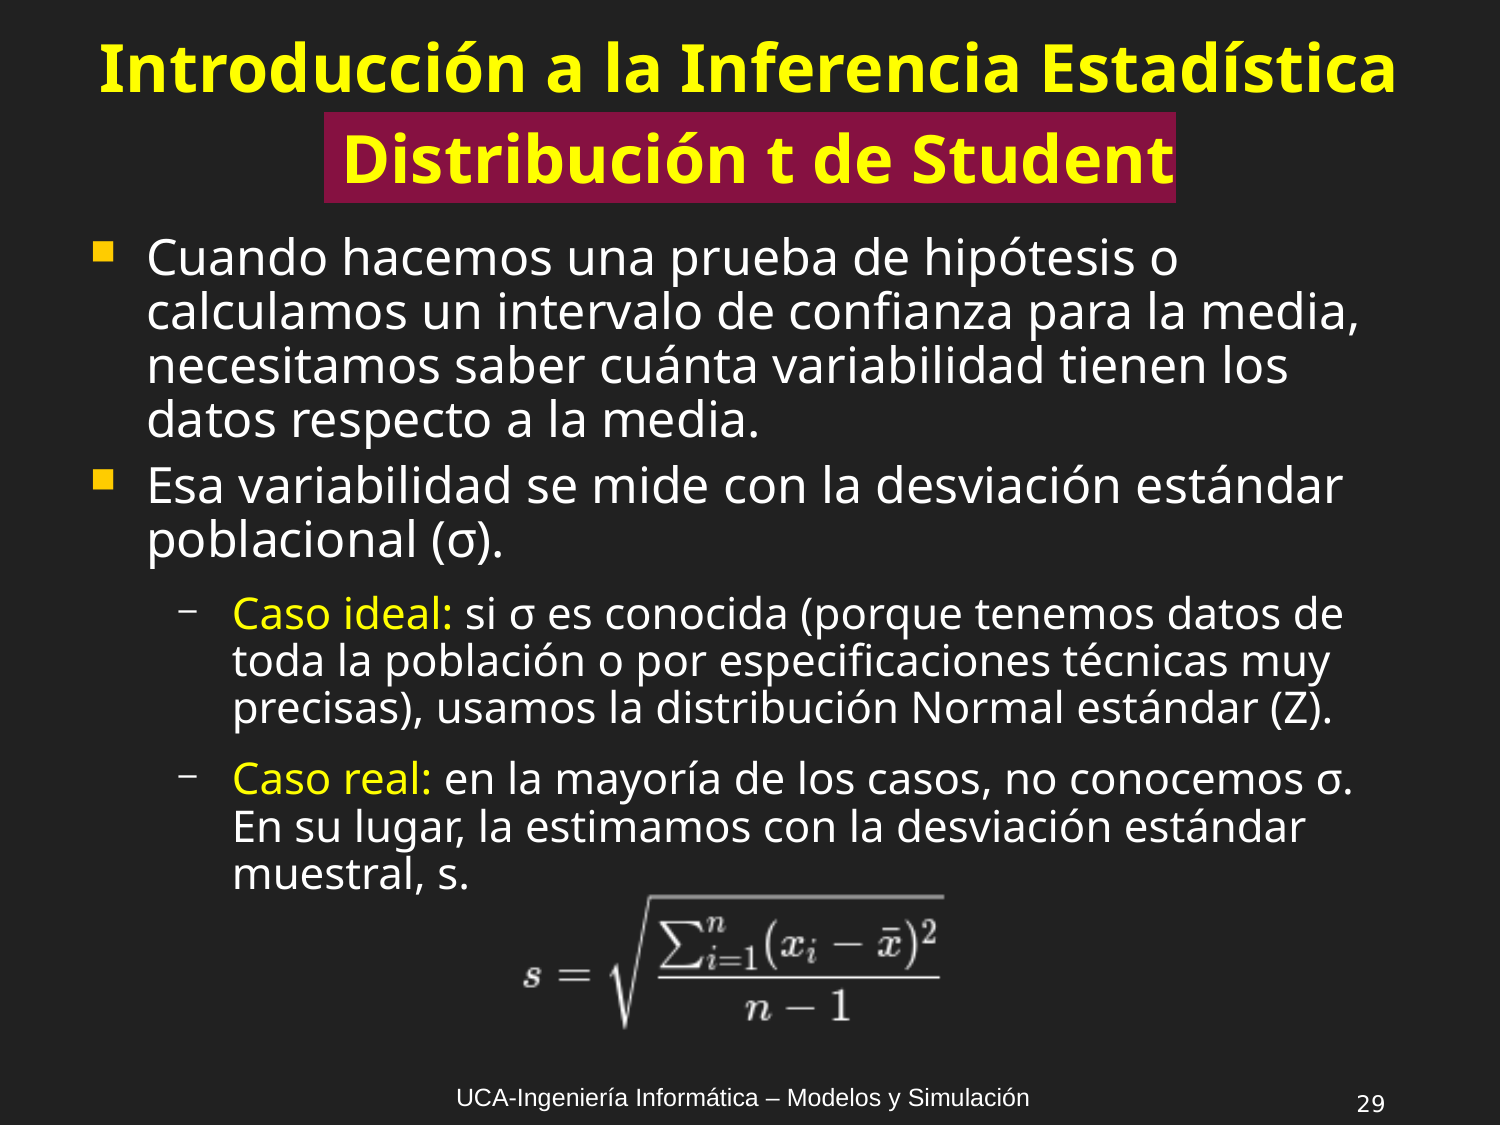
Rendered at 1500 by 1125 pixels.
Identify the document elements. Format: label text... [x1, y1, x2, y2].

list Cuando hacemos una prueba de hipótesis o calculamos un intervalo de confianza para la media, necesitamos saber cuánta variabilidad tienen los datos respecto a la media. Esa variabilidad se mide con la desviación estándar poblacional (σ). Caso ideal: si σ es conocida (porque tenemos datos de toda la población o por especificaciones técnicas muy precisas), usamos la distribución Normal estándar (Z). Caso real: en la mayoría de los casos, no conocemos σ. En su lugar, la estimamos con la desviación estándar muestral, s. [75, 224, 1426, 1043]
picture [487, 860, 1013, 1074]
title Introducción a la Inferencia Estadística Distribución t de Student [75, 37, 1426, 188]
